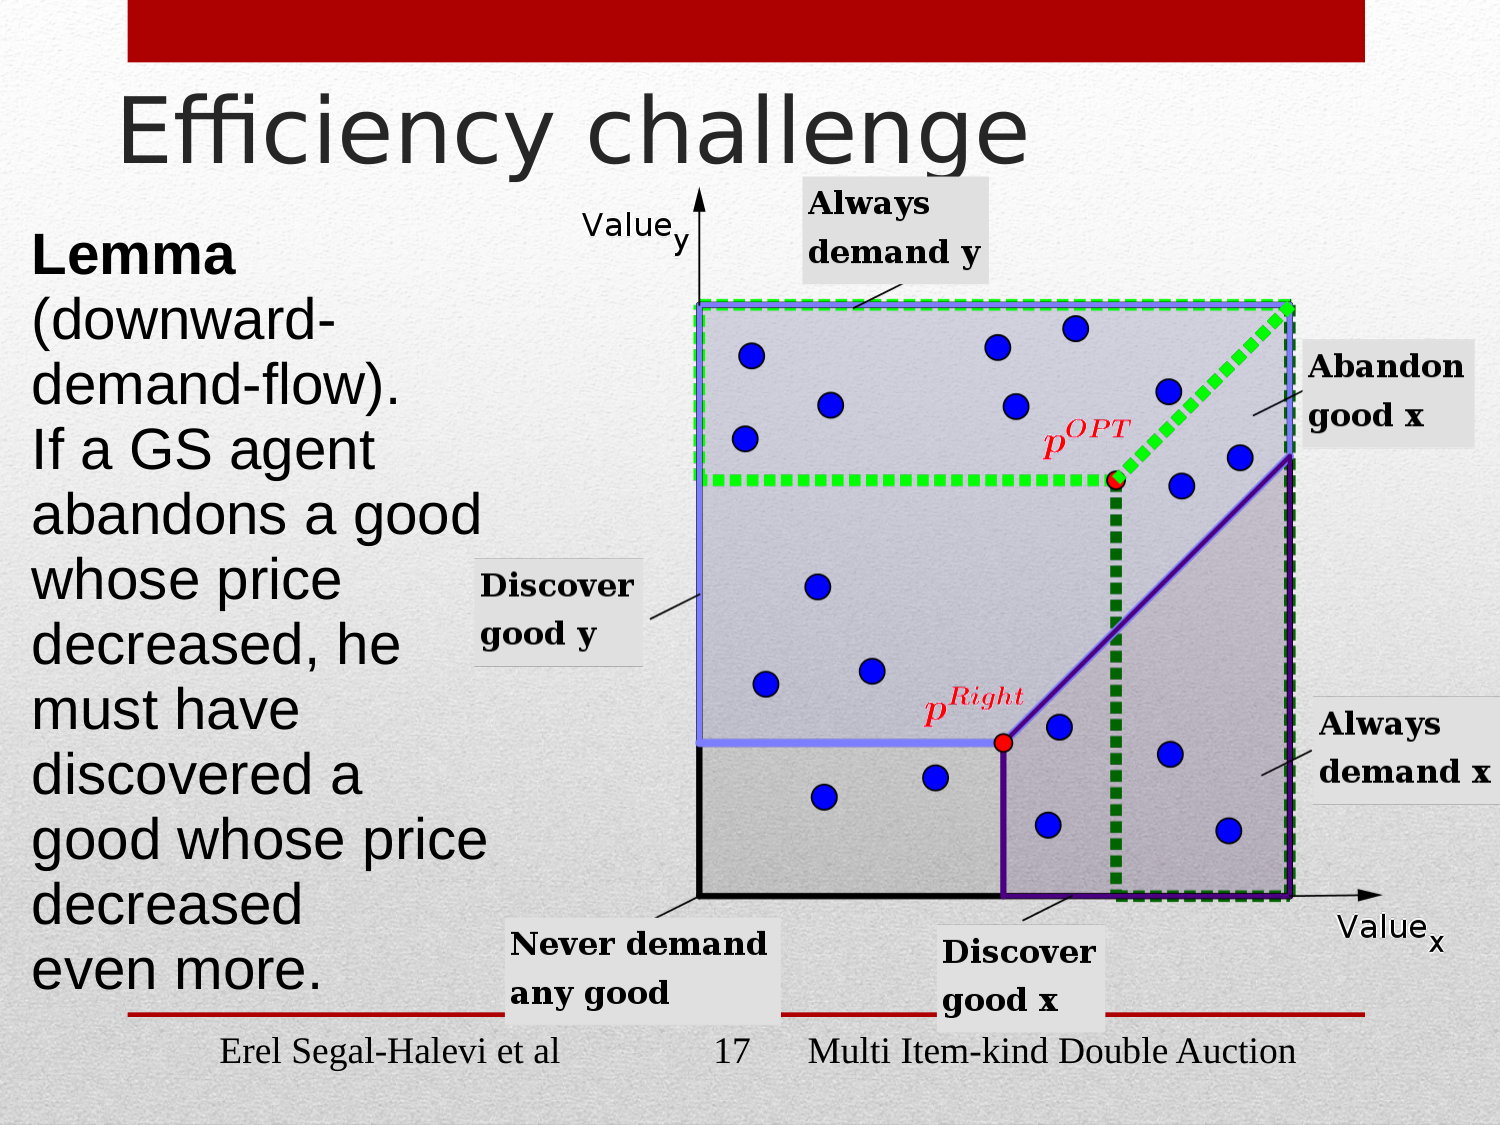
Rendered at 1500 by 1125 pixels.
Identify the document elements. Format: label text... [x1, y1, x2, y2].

title Efficiency challenge [100, 0, 1500, 190]
picture [0, 0, 1500, 1125]
text_box Lemma (downward-demand-flow). If a GS agent abandons a good whose price decreased, he must have discovered a good whose price decreased even more. [17, 214, 511, 1041]
